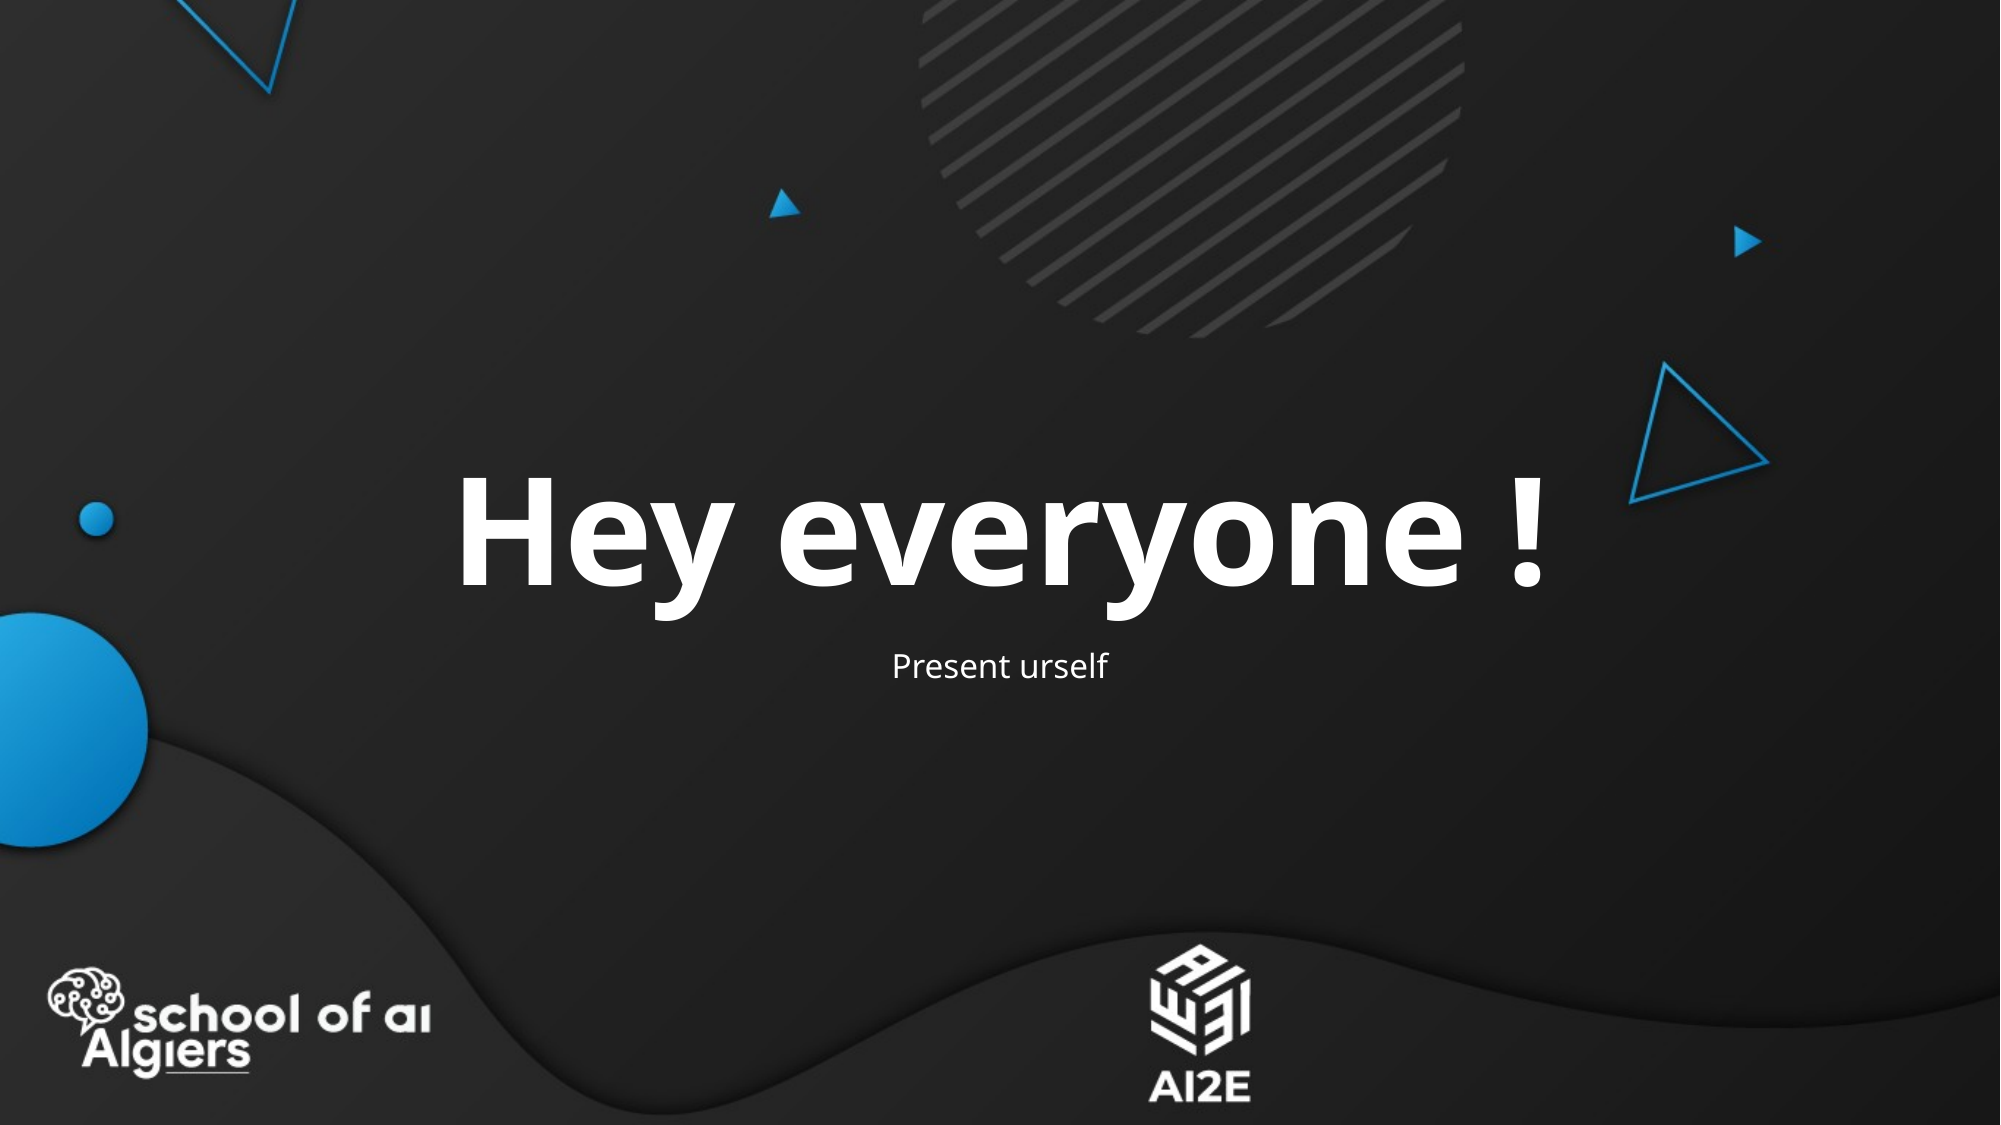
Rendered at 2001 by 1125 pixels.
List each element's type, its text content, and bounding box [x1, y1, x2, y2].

picture [0, 0, 2000, 1125]
picture [127, 693, 134, 703]
title Hey everyone ! [194, 415, 1806, 616]
subtitle Present urself [555, 645, 1445, 689]
